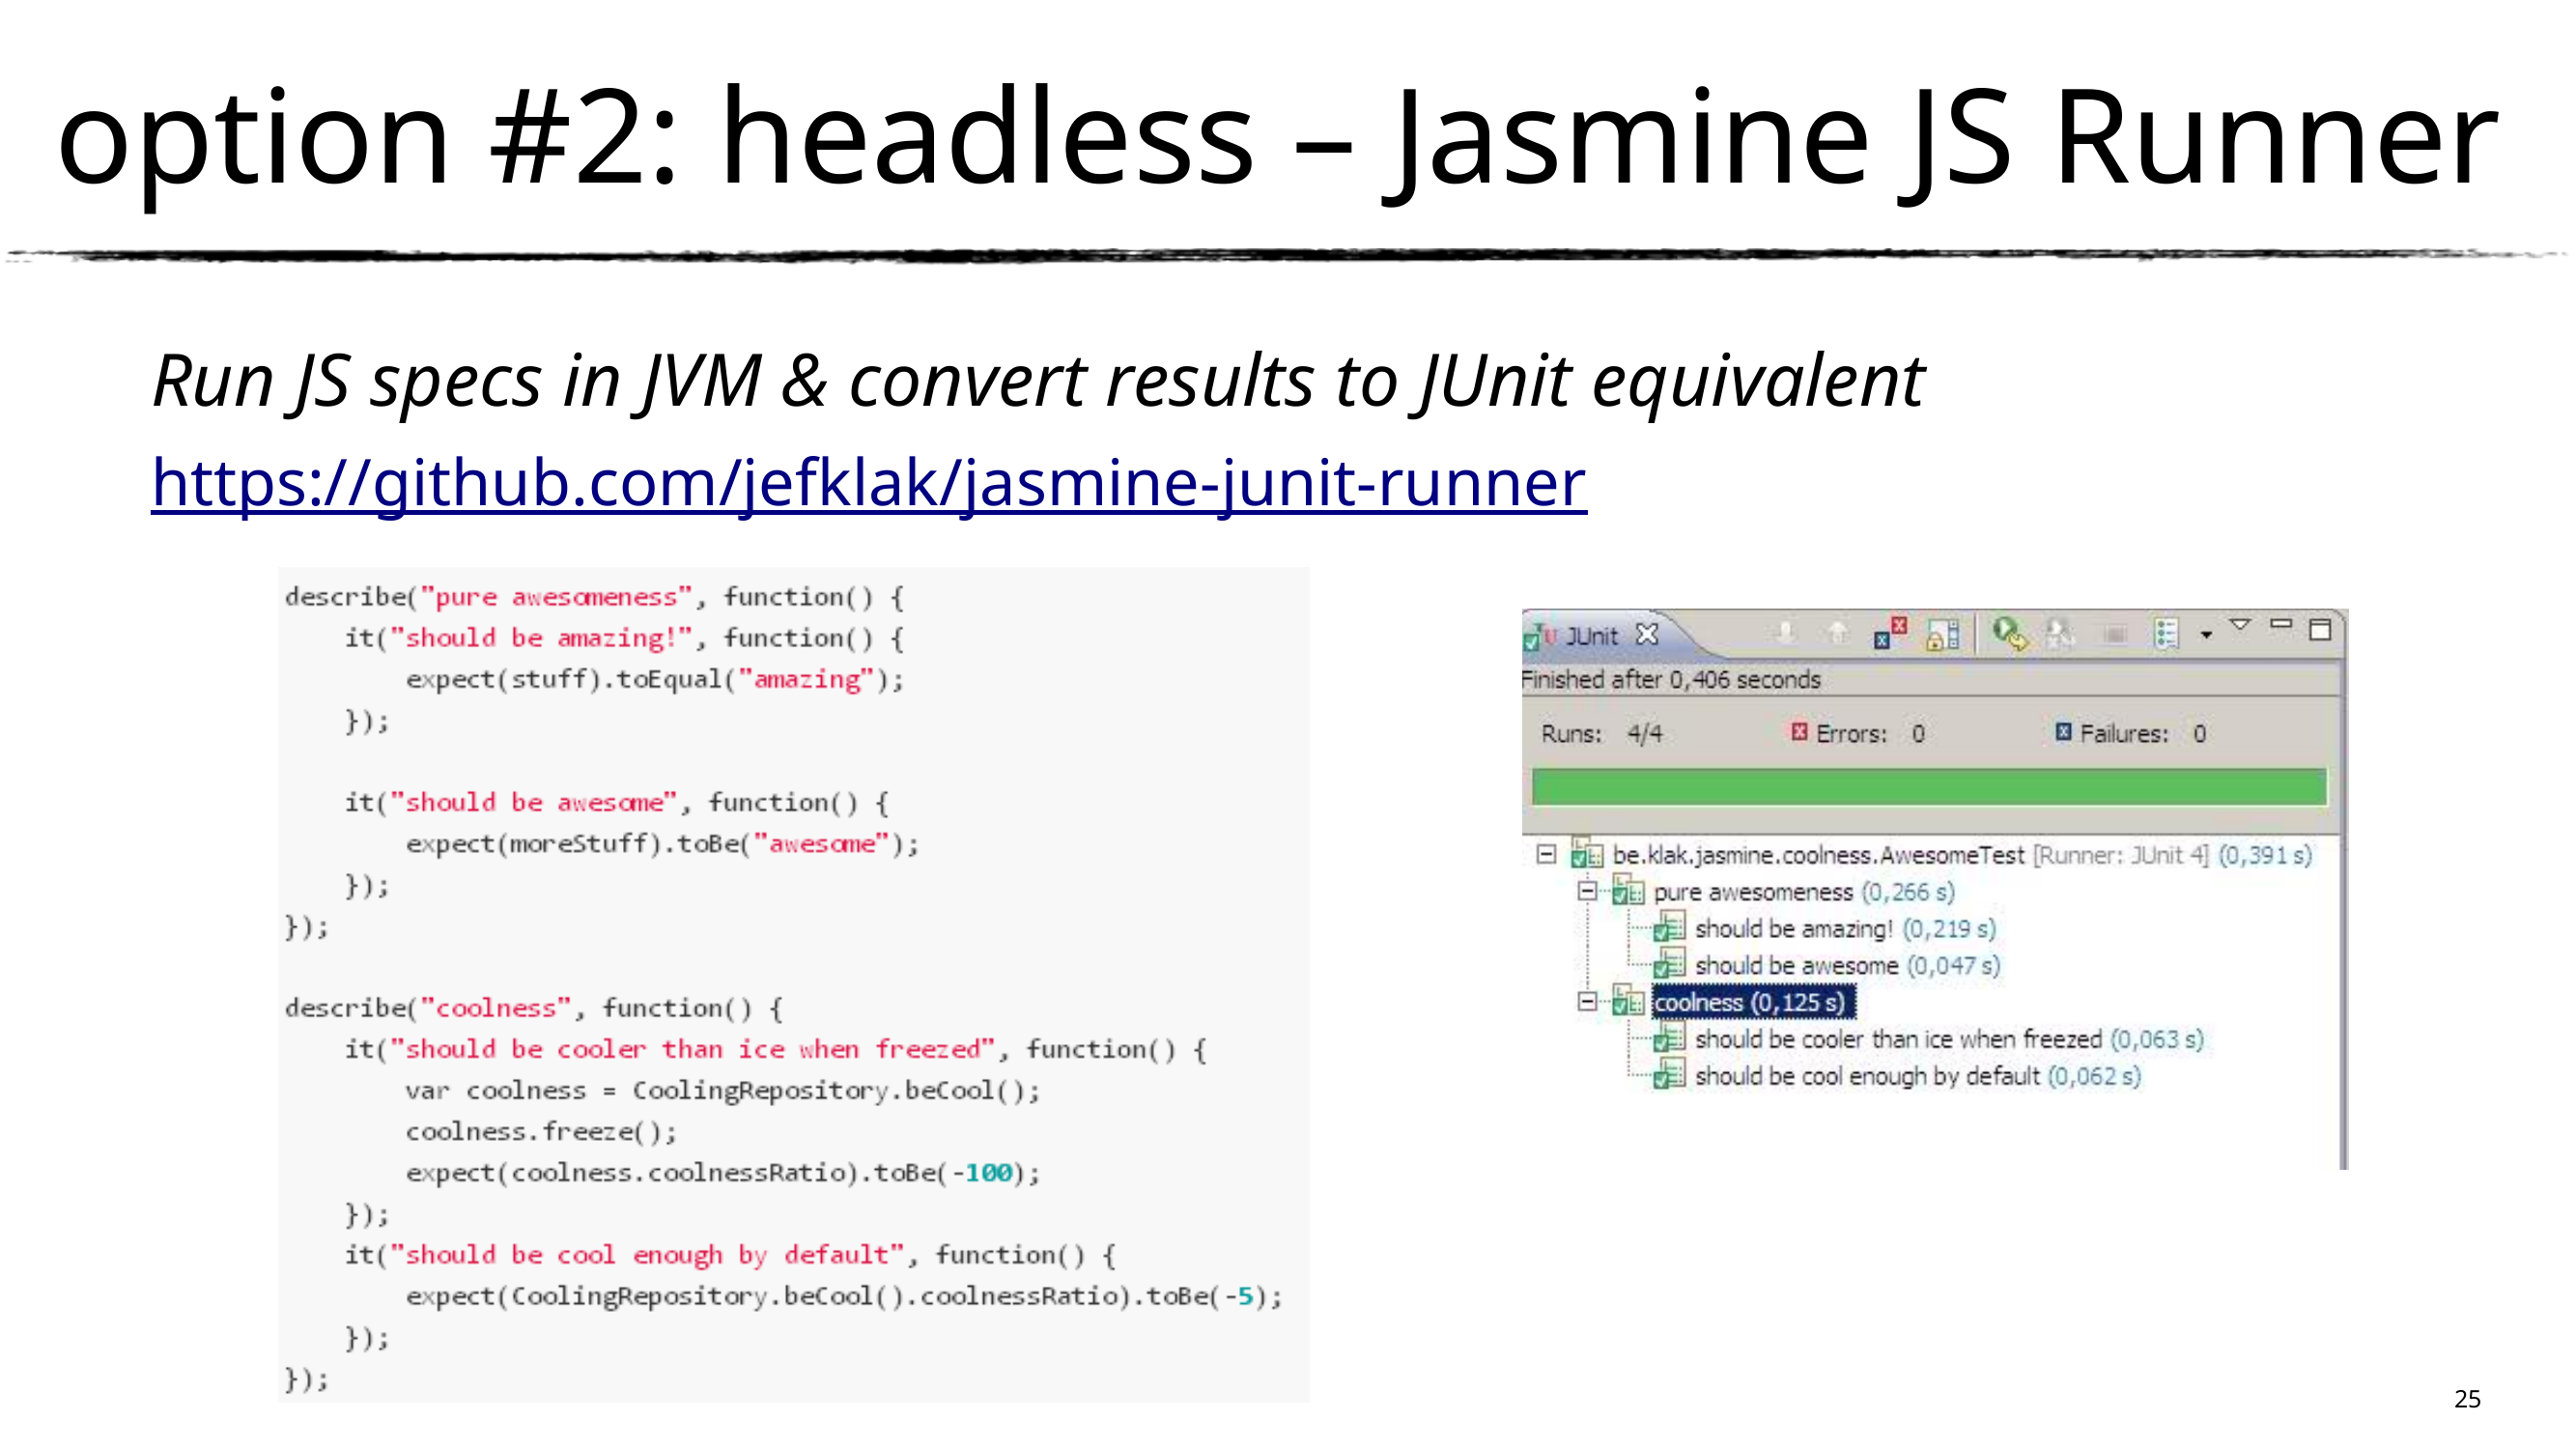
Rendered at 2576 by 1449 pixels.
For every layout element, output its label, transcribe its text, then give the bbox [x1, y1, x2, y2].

text_box <number> [2447, 1376, 2490, 1421]
text_box Run JS specs in JVM & convert results to JUnit equivalent https://github.com/jefklak/jasmine-junit-runner [116, 326, 2457, 1387]
picture [0, 248, 2576, 268]
picture [278, 567, 1310, 1403]
picture [1522, 609, 2349, 1170]
text_box option #2: headless – Jasmine JS Runner [45, 12, 2528, 250]
